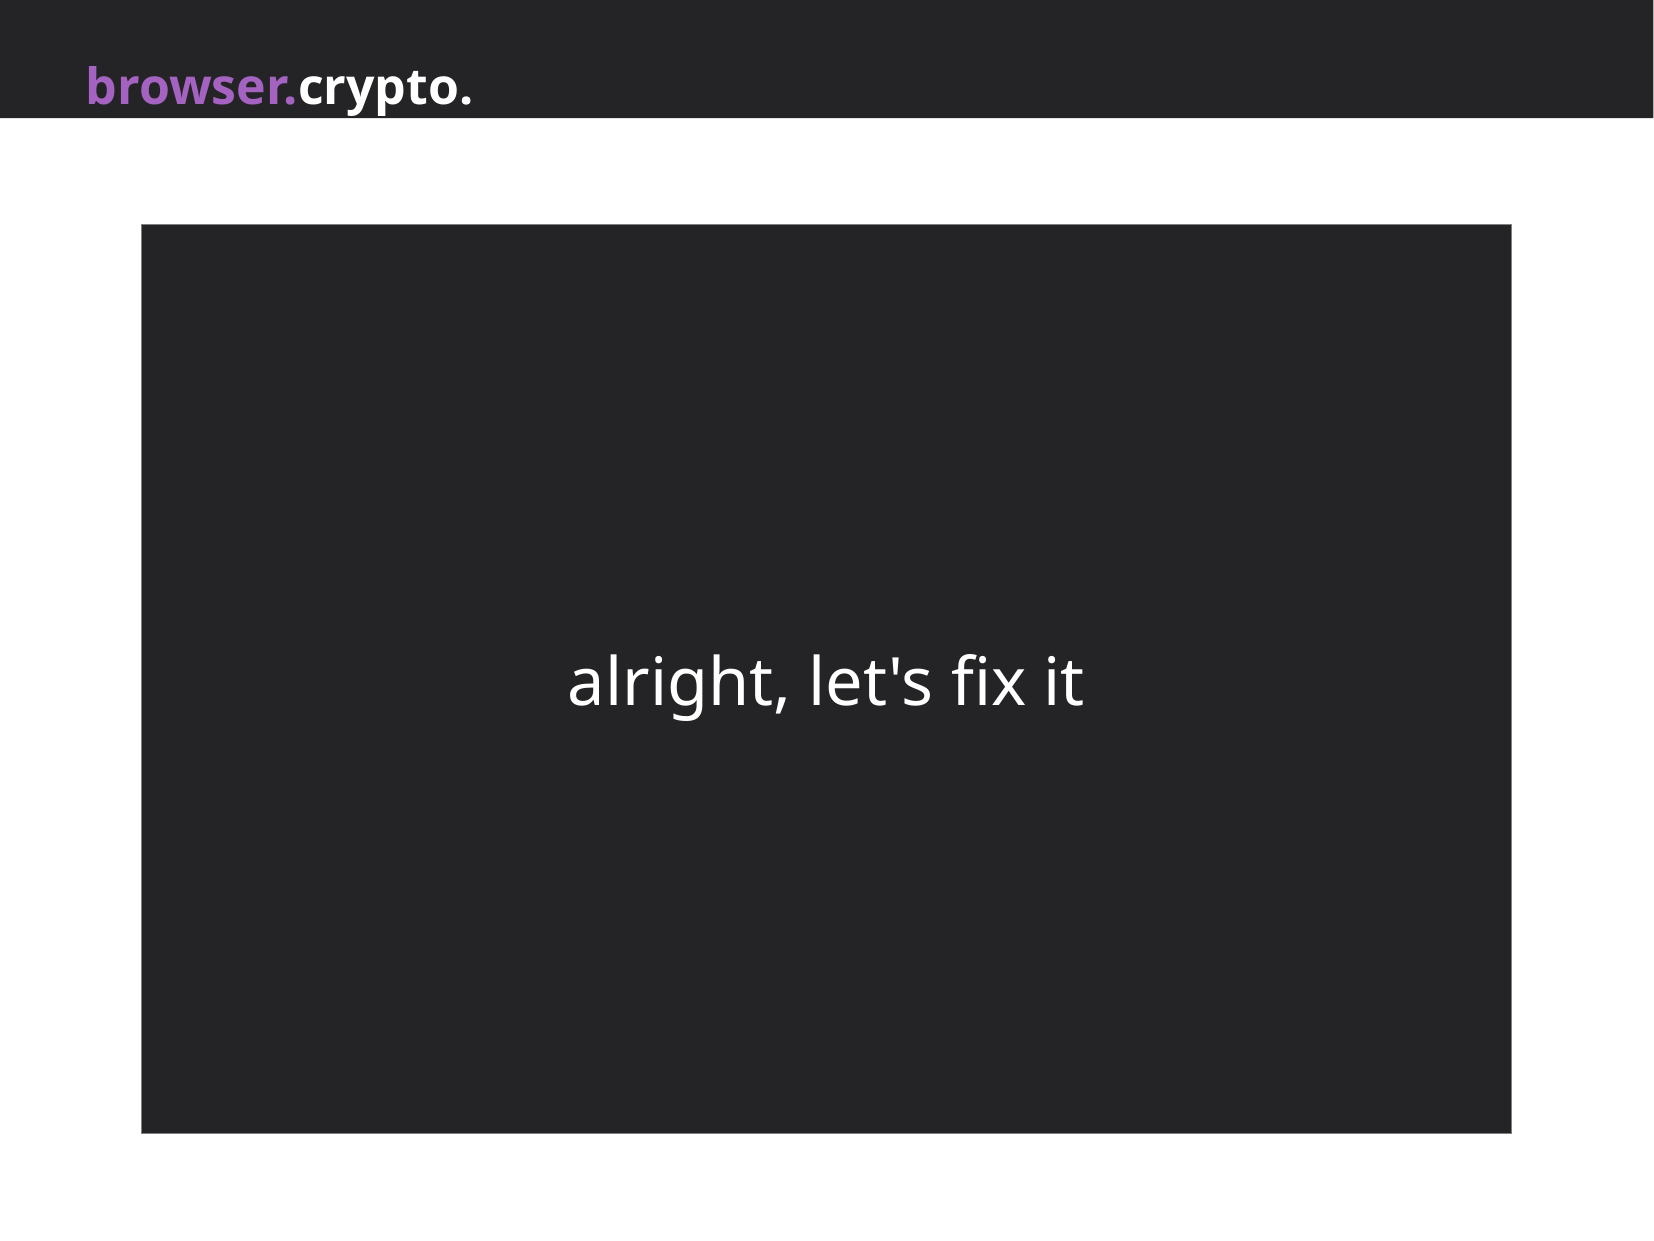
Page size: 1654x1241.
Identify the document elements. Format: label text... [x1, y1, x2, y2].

text_box [165, 531, 1441, 1087]
text_box [0, 0, 1654, 119]
text_box alright, let's fix it [141, 224, 1512, 1134]
text_box browser.crypto. [70, 43, 567, 119]
